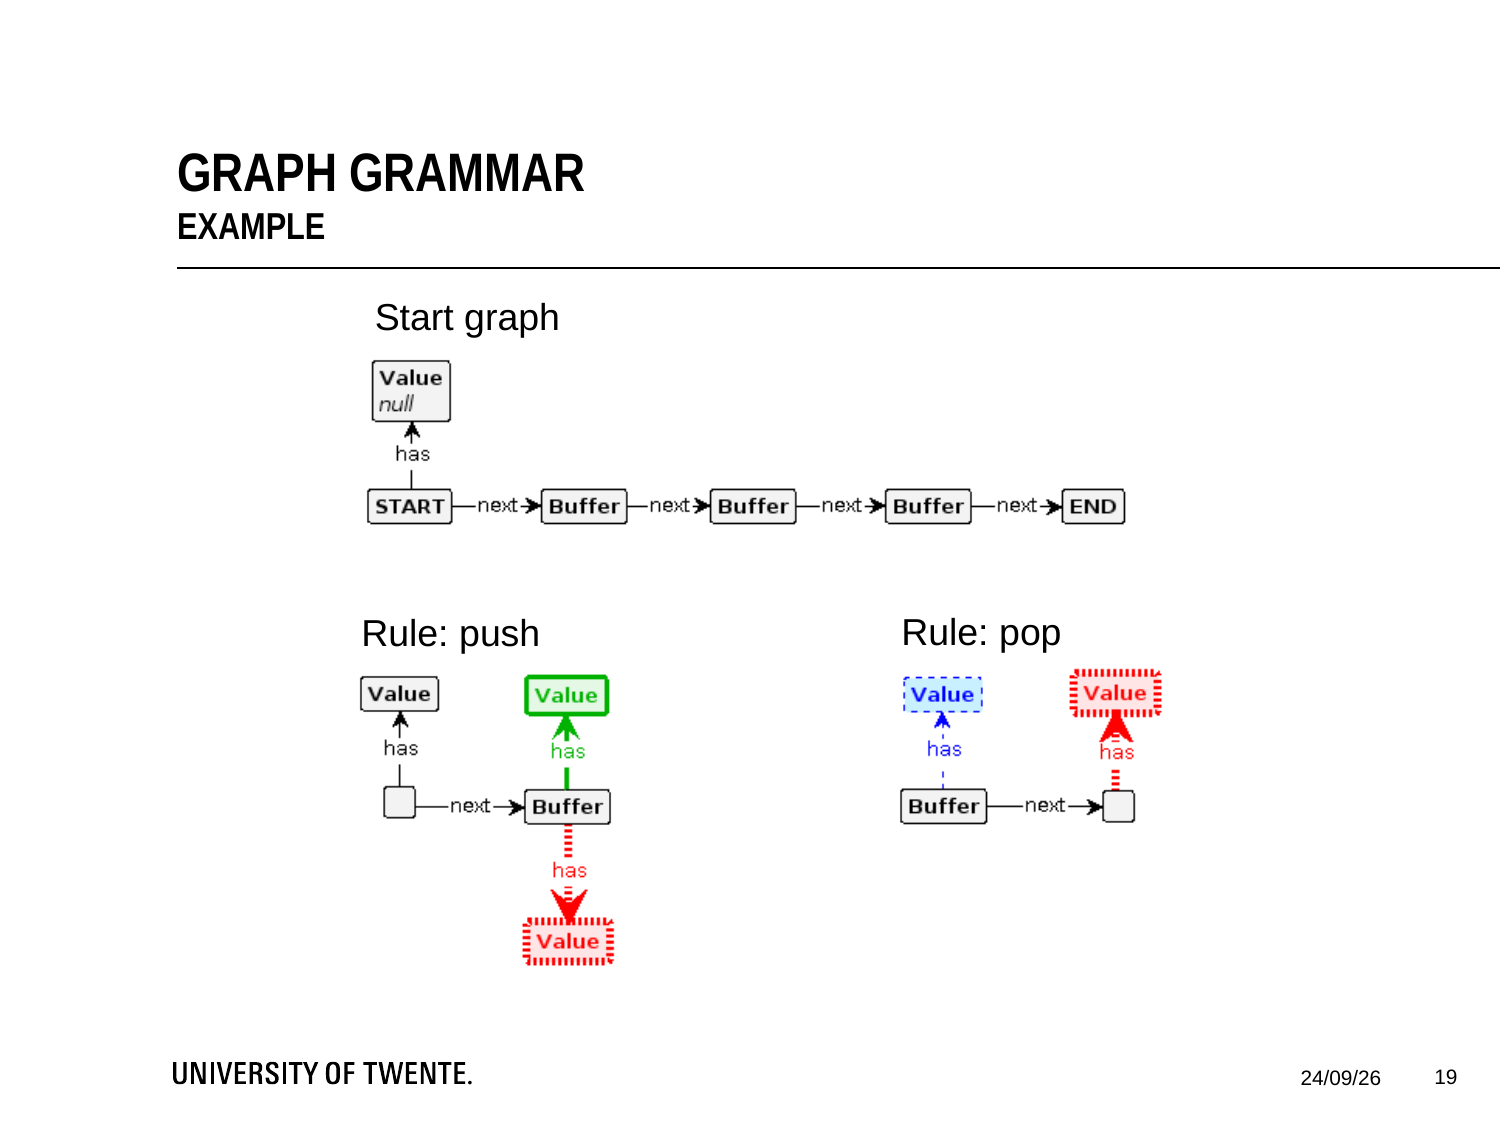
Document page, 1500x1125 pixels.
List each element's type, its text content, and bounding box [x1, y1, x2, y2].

picture [885, 660, 1171, 841]
picture [352, 345, 1141, 540]
text_box Start graph [360, 285, 575, 346]
title GRAPH GRAMMAR EXAMPLE [177, 59, 1458, 248]
text_box 21/05/12 [1242, 1050, 1395, 1125]
text_box <number> [1395, 1049, 1458, 1125]
text_box Rule: pop [886, 600, 1077, 661]
text_box Rule: push [346, 601, 556, 662]
picture [345, 661, 625, 976]
